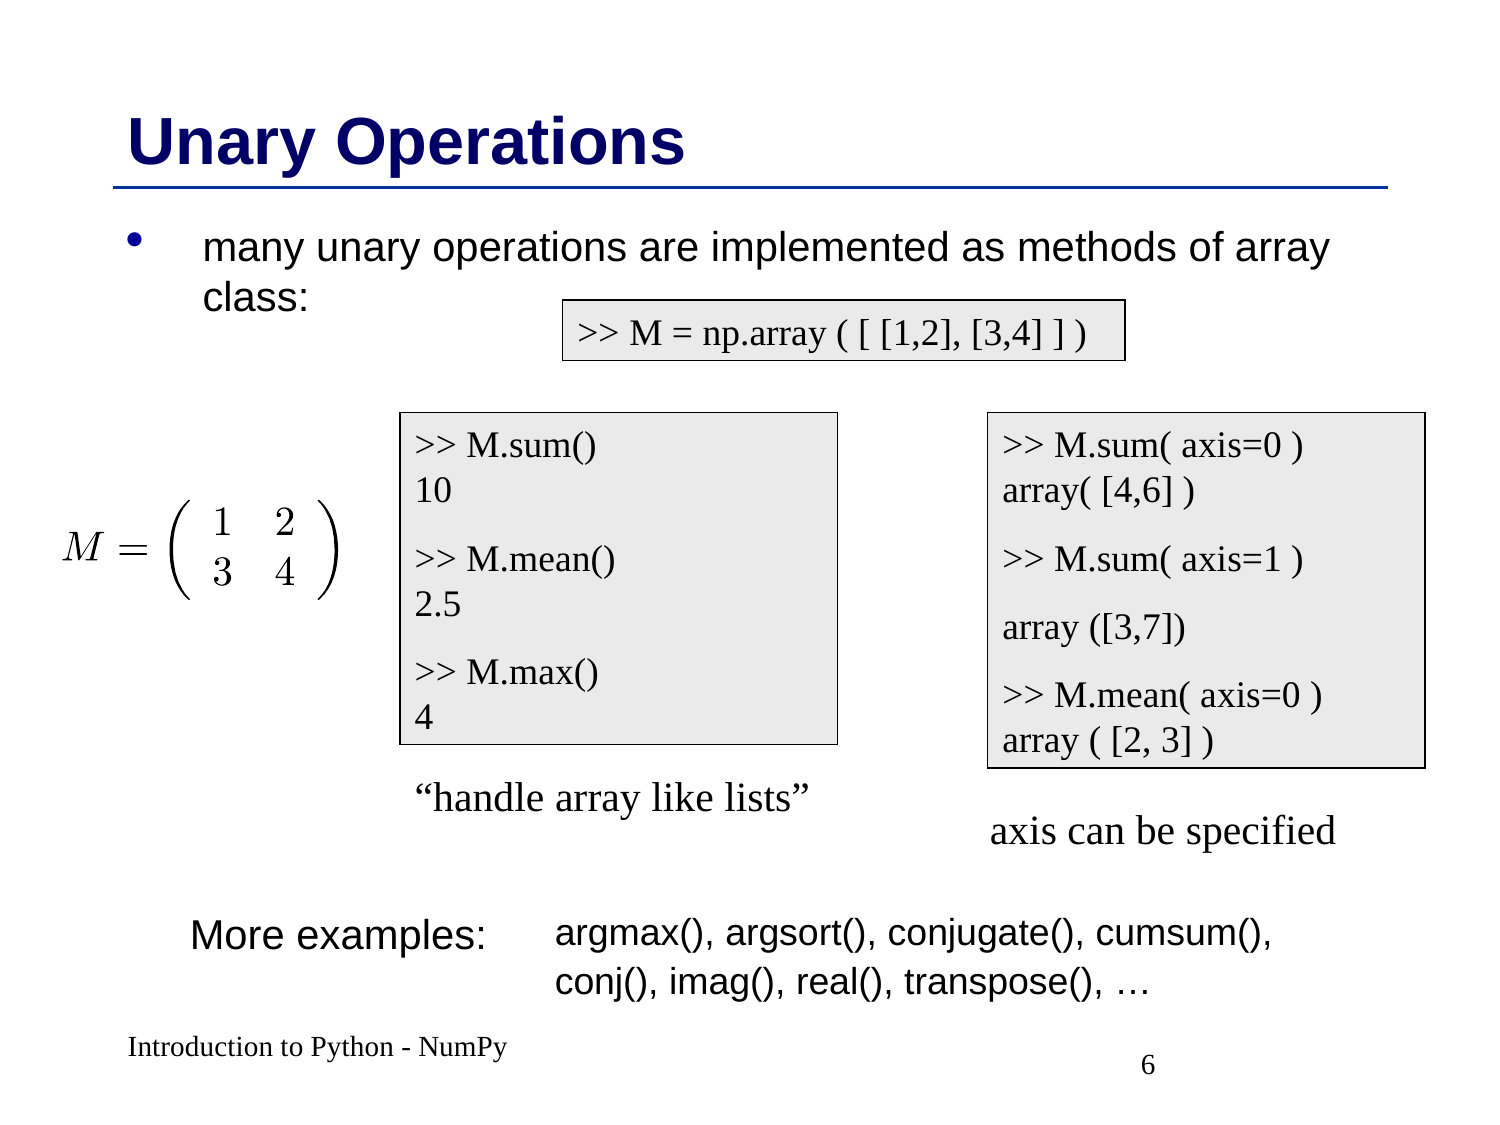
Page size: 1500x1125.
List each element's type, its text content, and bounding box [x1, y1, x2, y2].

title Unary Operations [112, 89, 1388, 186]
text_box [276, 507, 294, 535]
text_box axis can be specified [975, 795, 1413, 861]
text_box argmax(), argsort(), conjugate(), cumsum(), conj(), imag(), real(), transpose(), … [540, 899, 1441, 1061]
text_box [213, 557, 232, 586]
text_box >> M.sum() 10 >> M.mean() 2.5 >> M.max() 4 [399, 412, 838, 745]
text_box Introduction to Python - NumPy [112, 1025, 501, 1101]
text_box [169, 499, 190, 600]
text_box [275, 556, 295, 585]
list many unary operations are implemented as methods of array class: [112, 212, 1438, 963]
text_box [317, 499, 339, 600]
text_box More examples: [174, 900, 1238, 966]
text_box [215, 507, 230, 535]
text_box >> M.sum( axis=0 ) array( [4,6] ) >> M.sum( axis=1 ) array ([3,7]) >> M.mean( axis=0 ) array ( [2, 3] ) [987, 412, 1426, 769]
text_box >> M = np.array ( [ [1,2], [3,4] ] ) [562, 299, 1126, 361]
text_box “handle array like lists” [399, 762, 838, 829]
text_box [62, 531, 105, 561]
text_box <number> [1074, 1061, 1388, 1101]
